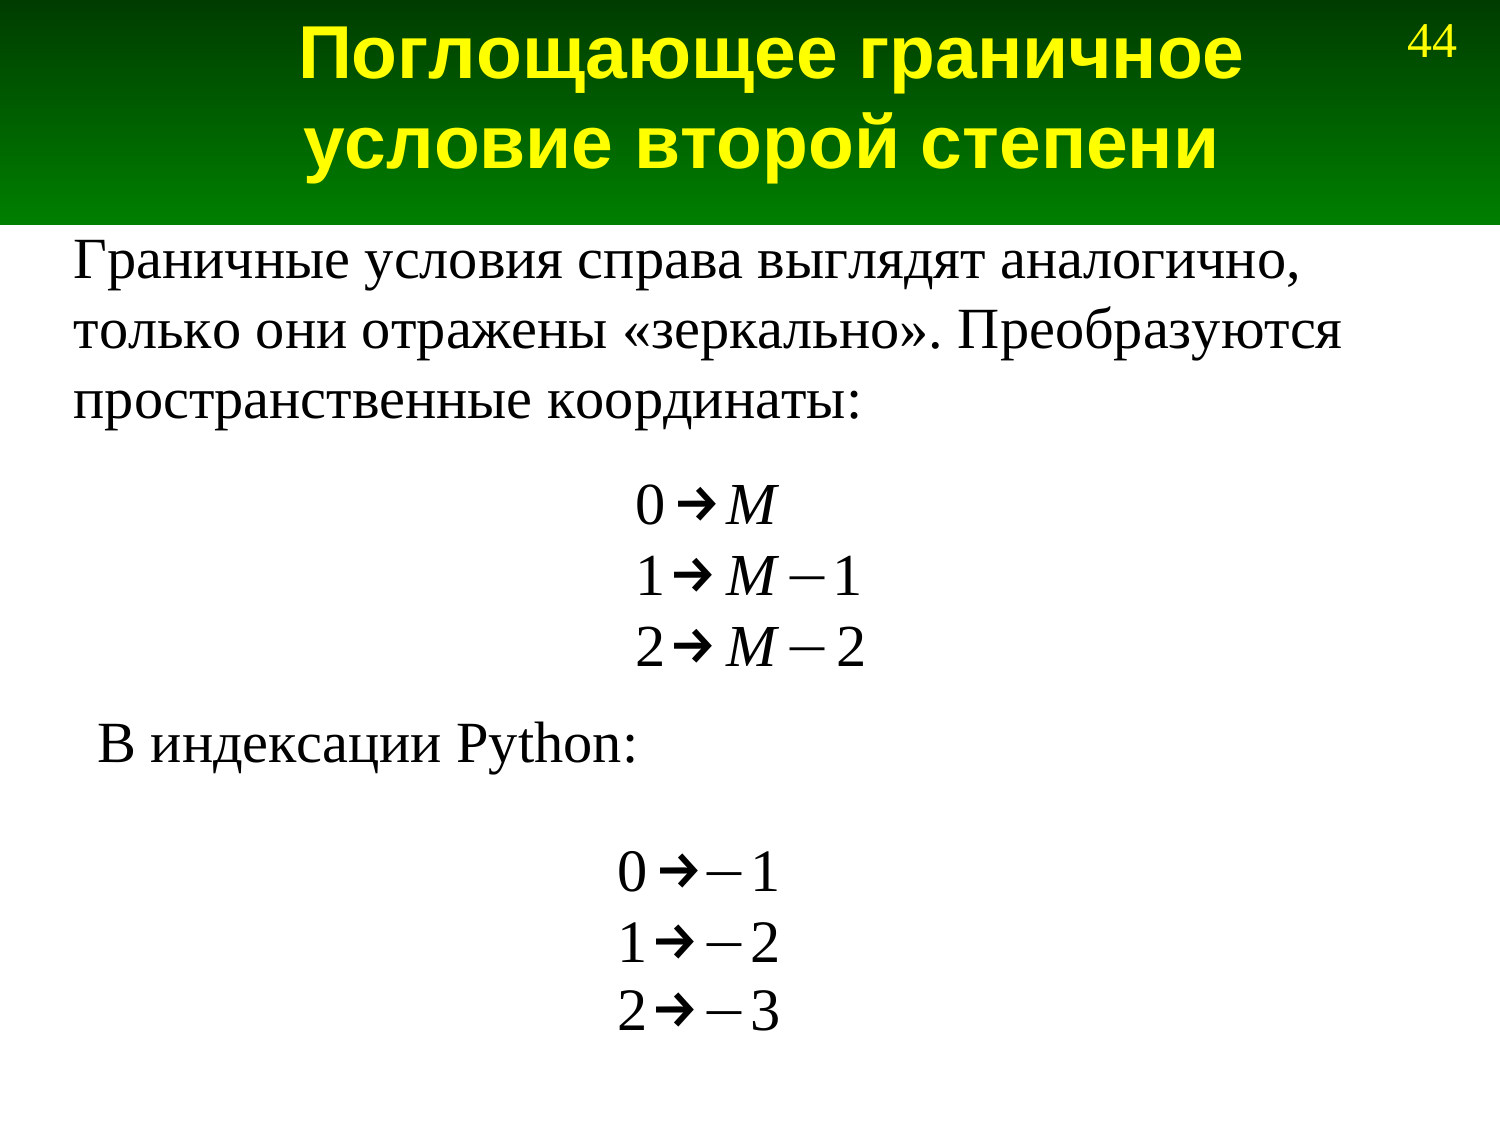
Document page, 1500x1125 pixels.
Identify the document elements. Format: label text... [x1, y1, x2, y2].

text_box В индексации Python: [82, 696, 1465, 804]
text_box Граничные условия справа выглядят аналогично, только они отражены «зеркально». Преобразуются пространственные координаты: [59, 212, 1441, 438]
chart [620, 472, 880, 679]
title Поглощающее граничное условие второй степени [123, 0, 1399, 192]
chart [602, 838, 796, 1046]
